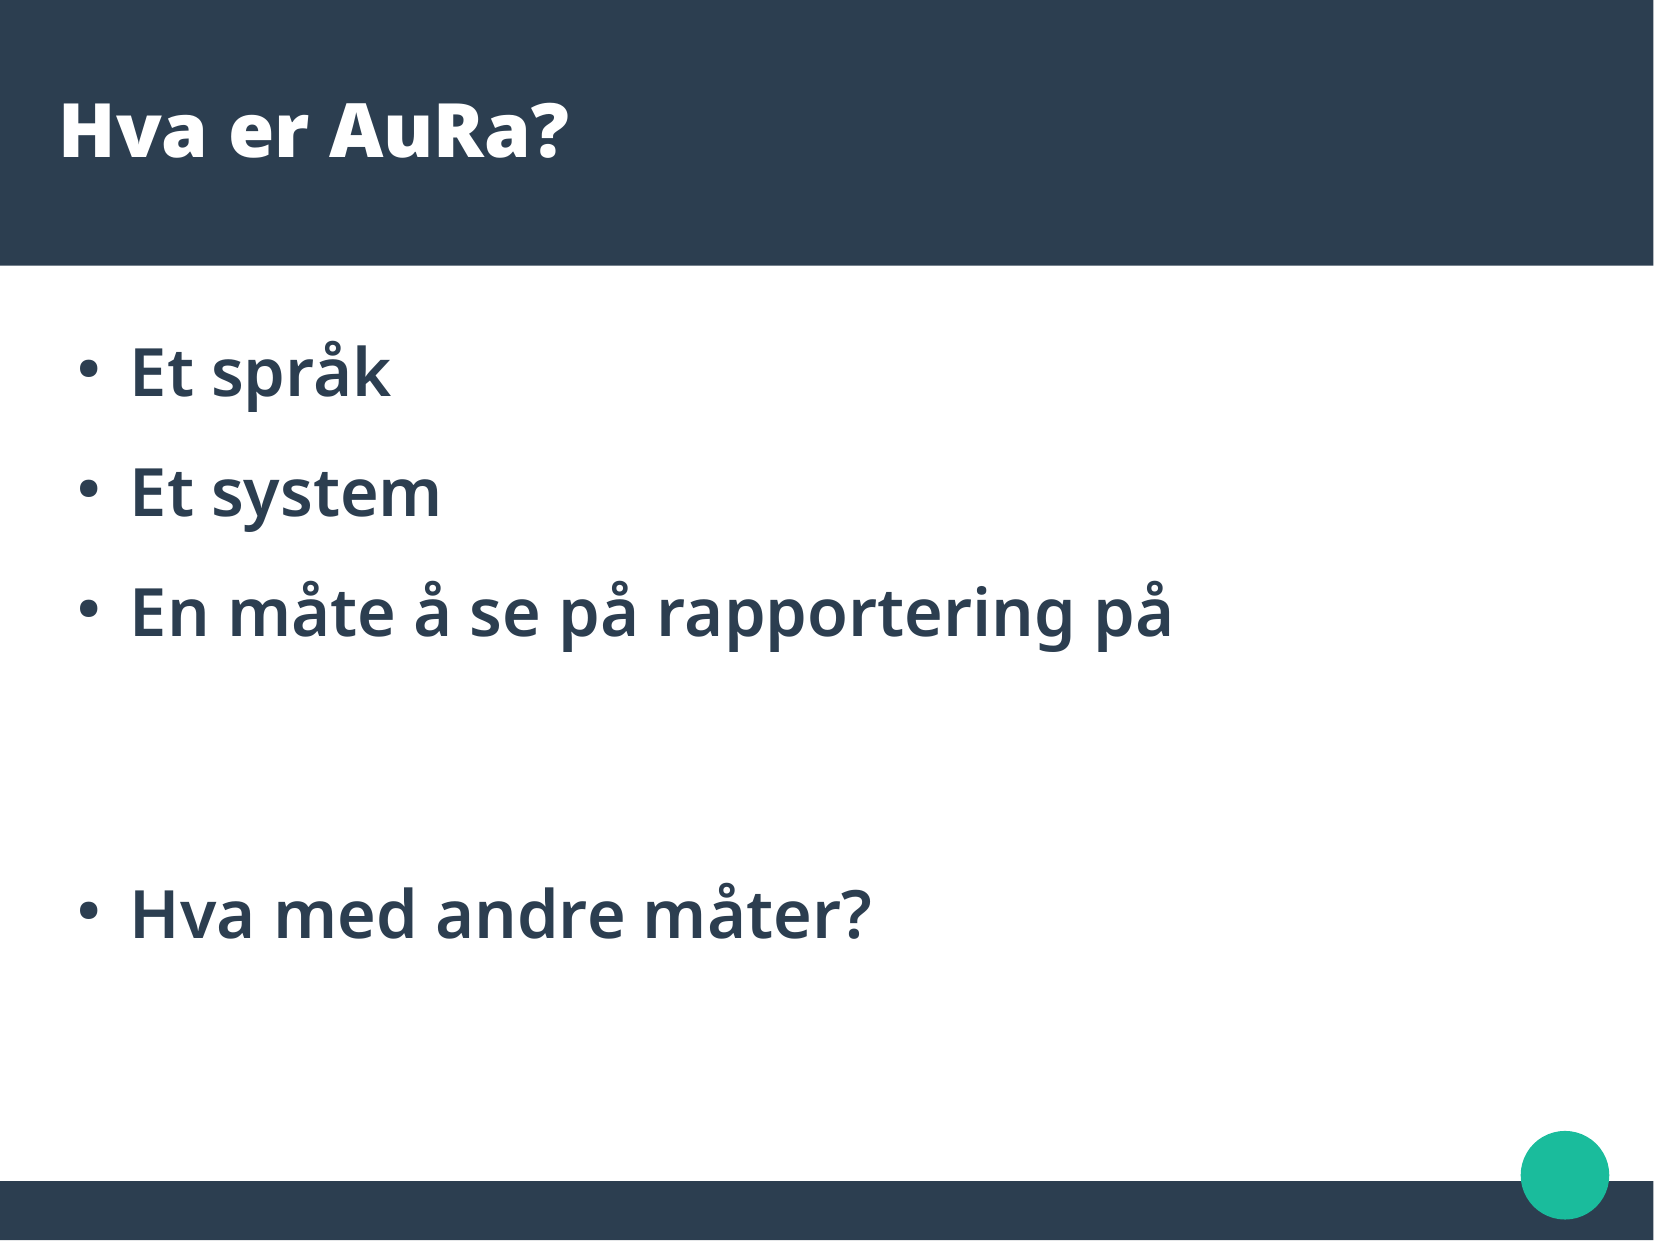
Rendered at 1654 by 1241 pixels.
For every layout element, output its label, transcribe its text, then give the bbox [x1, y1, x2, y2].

title Hva er AuRa? [59, 49, 1595, 207]
list Et språk Et system En måte å se på rapportering på Hva med andre måter? [59, 324, 1595, 1152]
